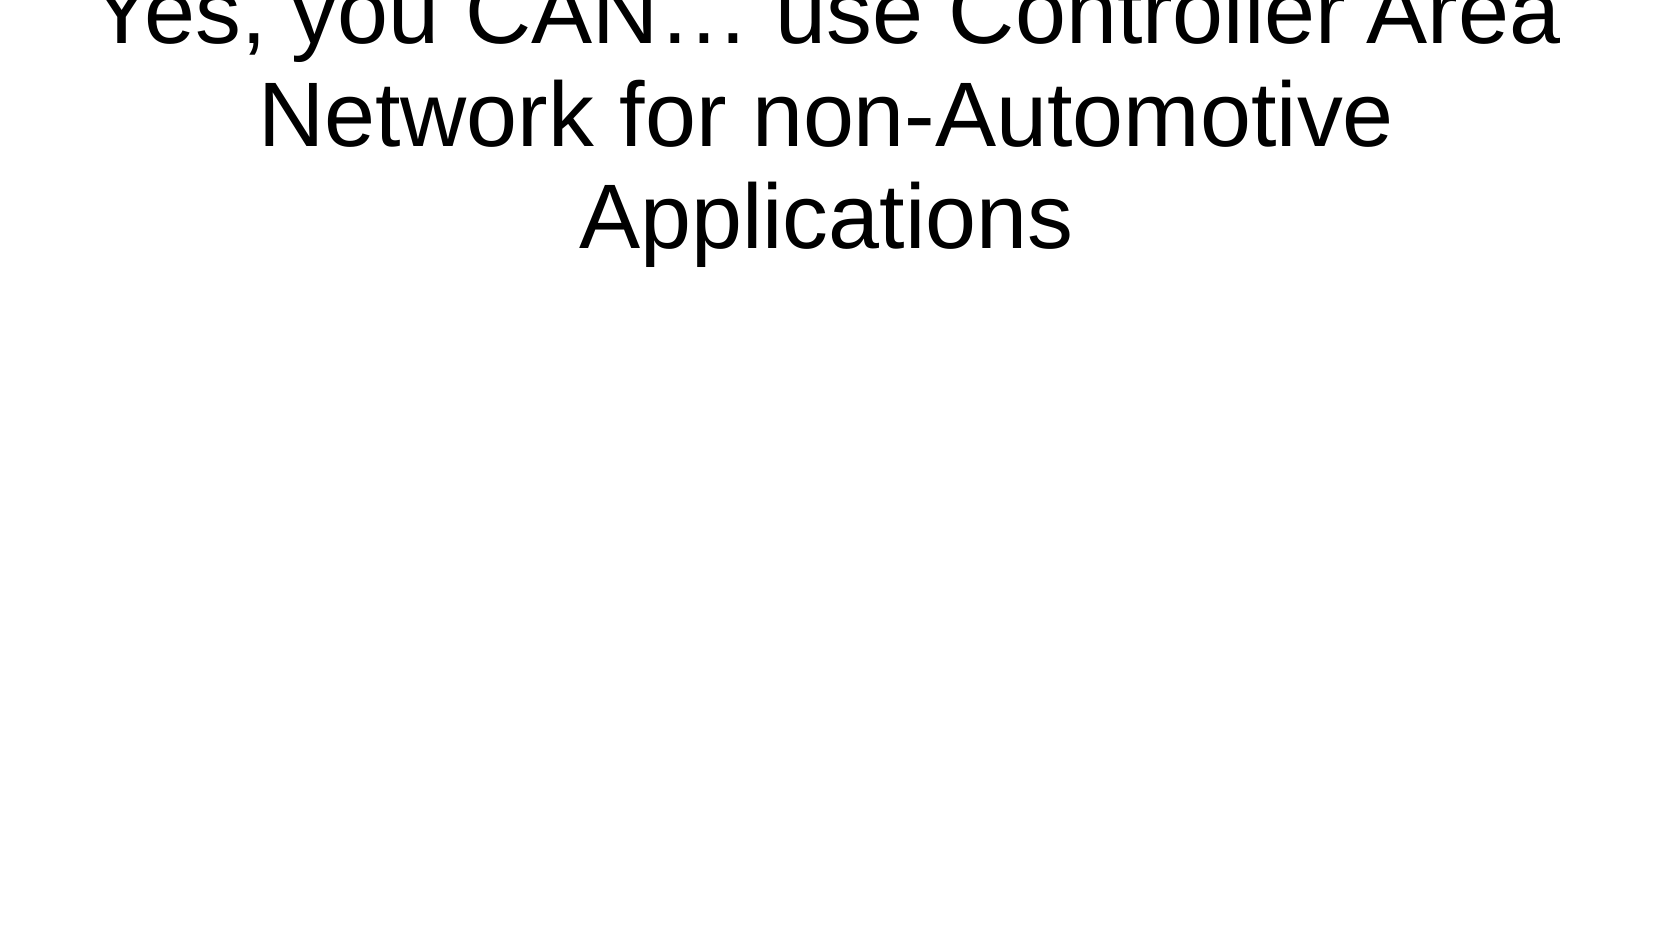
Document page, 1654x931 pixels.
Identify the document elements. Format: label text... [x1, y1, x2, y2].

title Yes, you CAN… use Controller Area Network for non-Automotive Applications [82, 0, 1571, 269]
